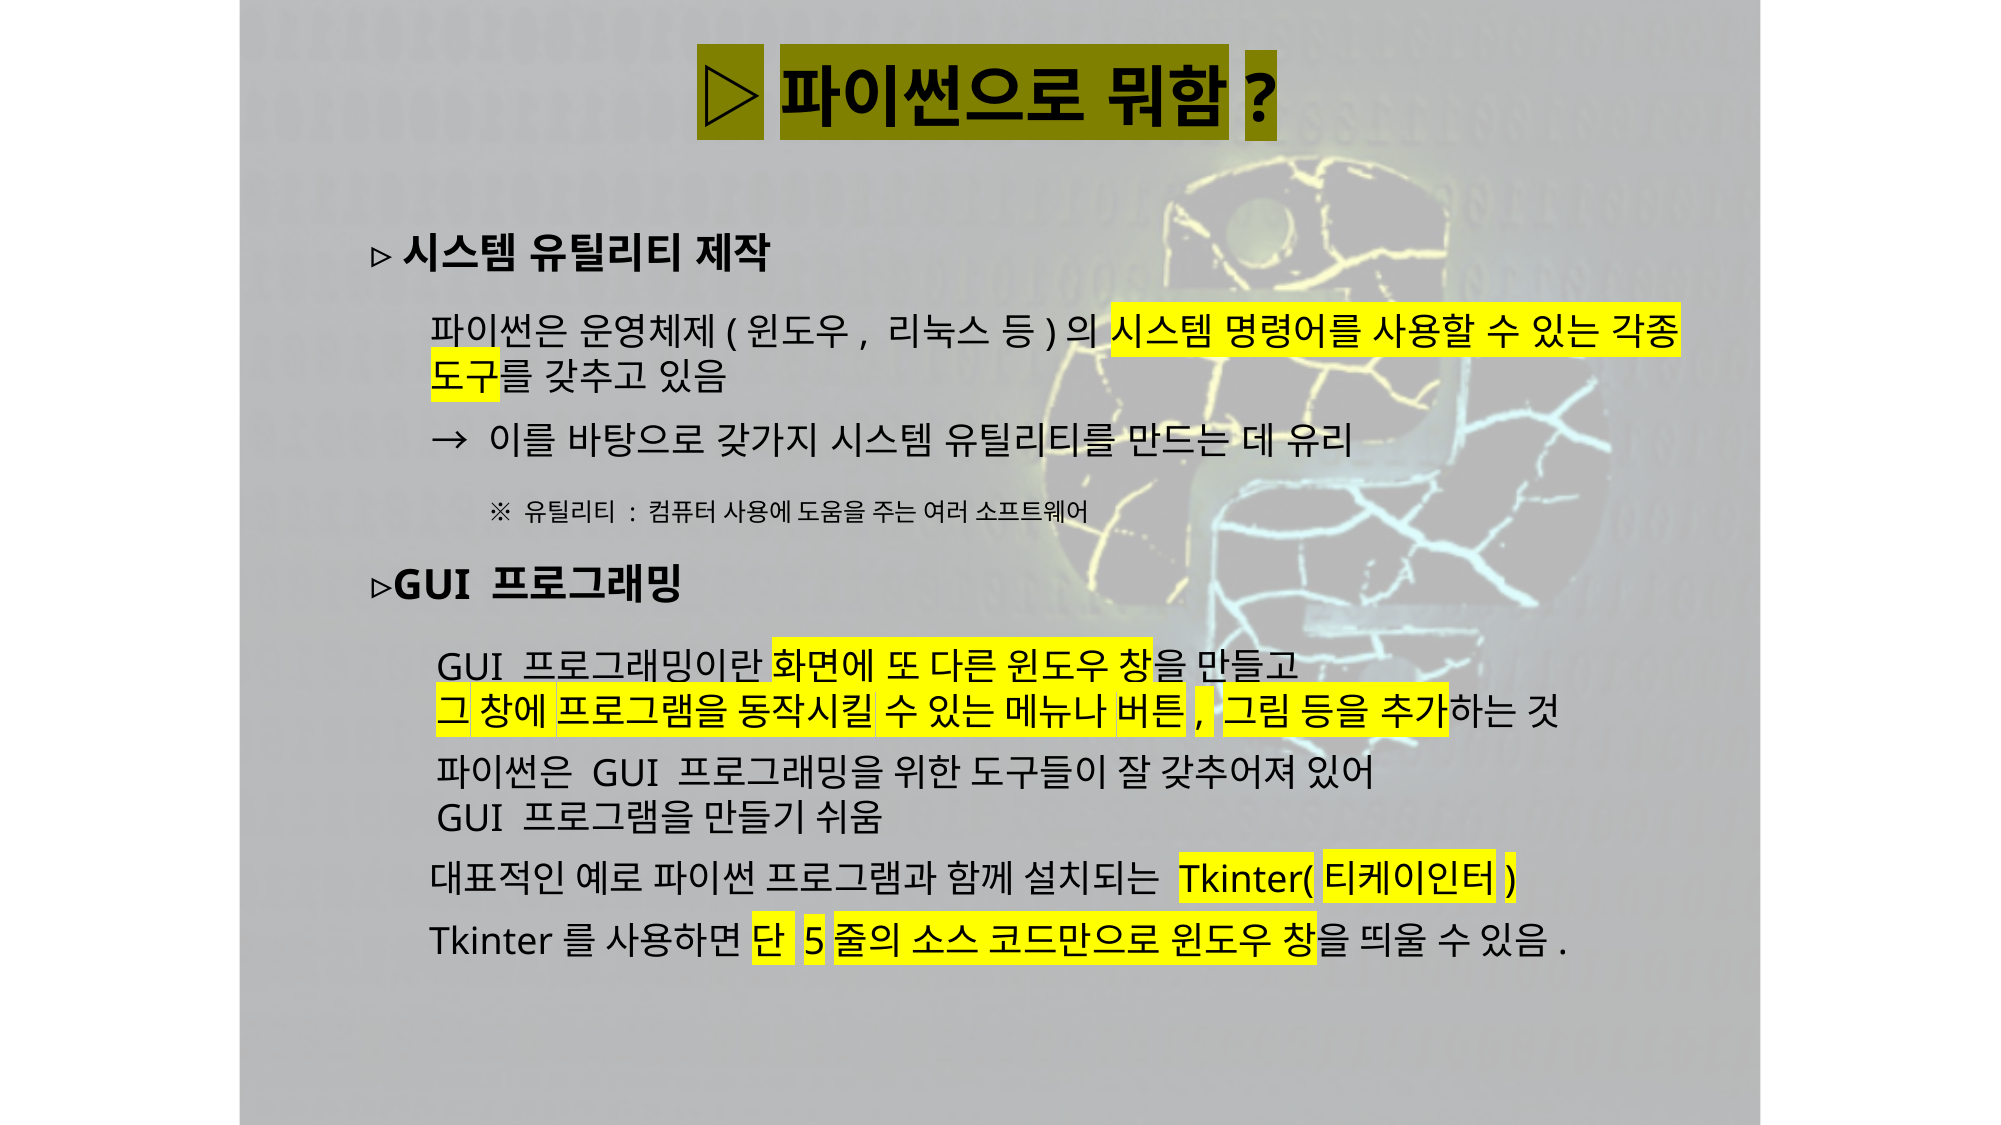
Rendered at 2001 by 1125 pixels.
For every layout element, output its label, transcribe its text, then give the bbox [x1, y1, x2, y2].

text_box 파이썬은 운영체제(윈도우, 리눅스 등)의 시스템 명령어를 사용할 수 있는 각종 도구를 갖추고 있음 [415, 300, 1719, 407]
text_box → 이를 바탕으로 갖가지 시스템 유틸리티를 만드는 데 유리 [416, 409, 1667, 471]
text_box ▷파이썬으로 뭐함? [682, 46, 1404, 143]
text_box ▹GUI 프로그래밍 [356, 550, 1527, 616]
text_box ※ 유틸리티 : 컴퓨터 사용에 도움을 주는 여러 소프트웨어 [473, 488, 1667, 535]
text_box Tkinter를 사용하면 단 5줄의 소스 코드만으로 윈도우 창을 띄울 수 있음. [414, 909, 1738, 970]
text_box 파이썬은 GUI 프로그래밍을 위한 도구들이 잘 갖추어져 있어 GUI 프로그램을 만들기 쉬움 [421, 741, 1630, 847]
text_box [35, 0, 1897, 1125]
text_box 대표적인 예로 파이썬 프로그램과 함께 설치되는 Tkinter(티케이인터) [414, 847, 1638, 908]
text_box ▹시스템 유틸리티 제작 [356, 219, 1526, 336]
text_box GUI 프로그래밍이란 화면에 또 다른 윈도우 창을 만들고 그 창에 프로그램을 동작시킬 수 있는 메뉴나 버튼, 그림 등을 추가하는 것 [421, 635, 1835, 742]
